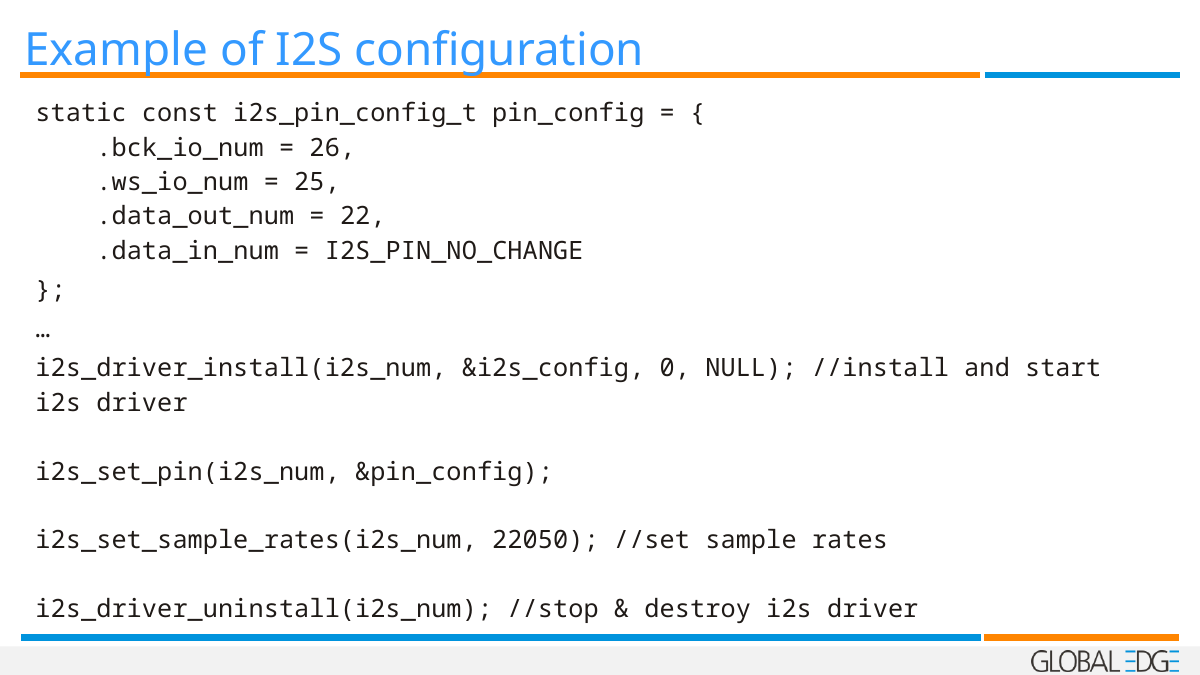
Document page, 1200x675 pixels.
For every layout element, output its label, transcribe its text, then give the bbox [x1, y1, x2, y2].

title Example of I2S configuration [24, 21, 1100, 75]
picture [1031, 650, 1179, 672]
list static const i2s_pin_config_t pin_config = { .bck_io_num = 26, .ws_io_num = 25, .data_out_num = 22, .data_in_num = I2S_PIN_NO_CHANGE }; … i2s_driver_install(i2s_num, &i2s_config, 0, NULL); //install and start i2s driver i2s_set_pin(i2s_num, &pin_config); i2s_set_sample_rates(i2s_num, 22050); //set sample rates i2s_driver_uninstall(i2s_num); //stop & destroy i2s driver [35, 94, 1158, 626]
